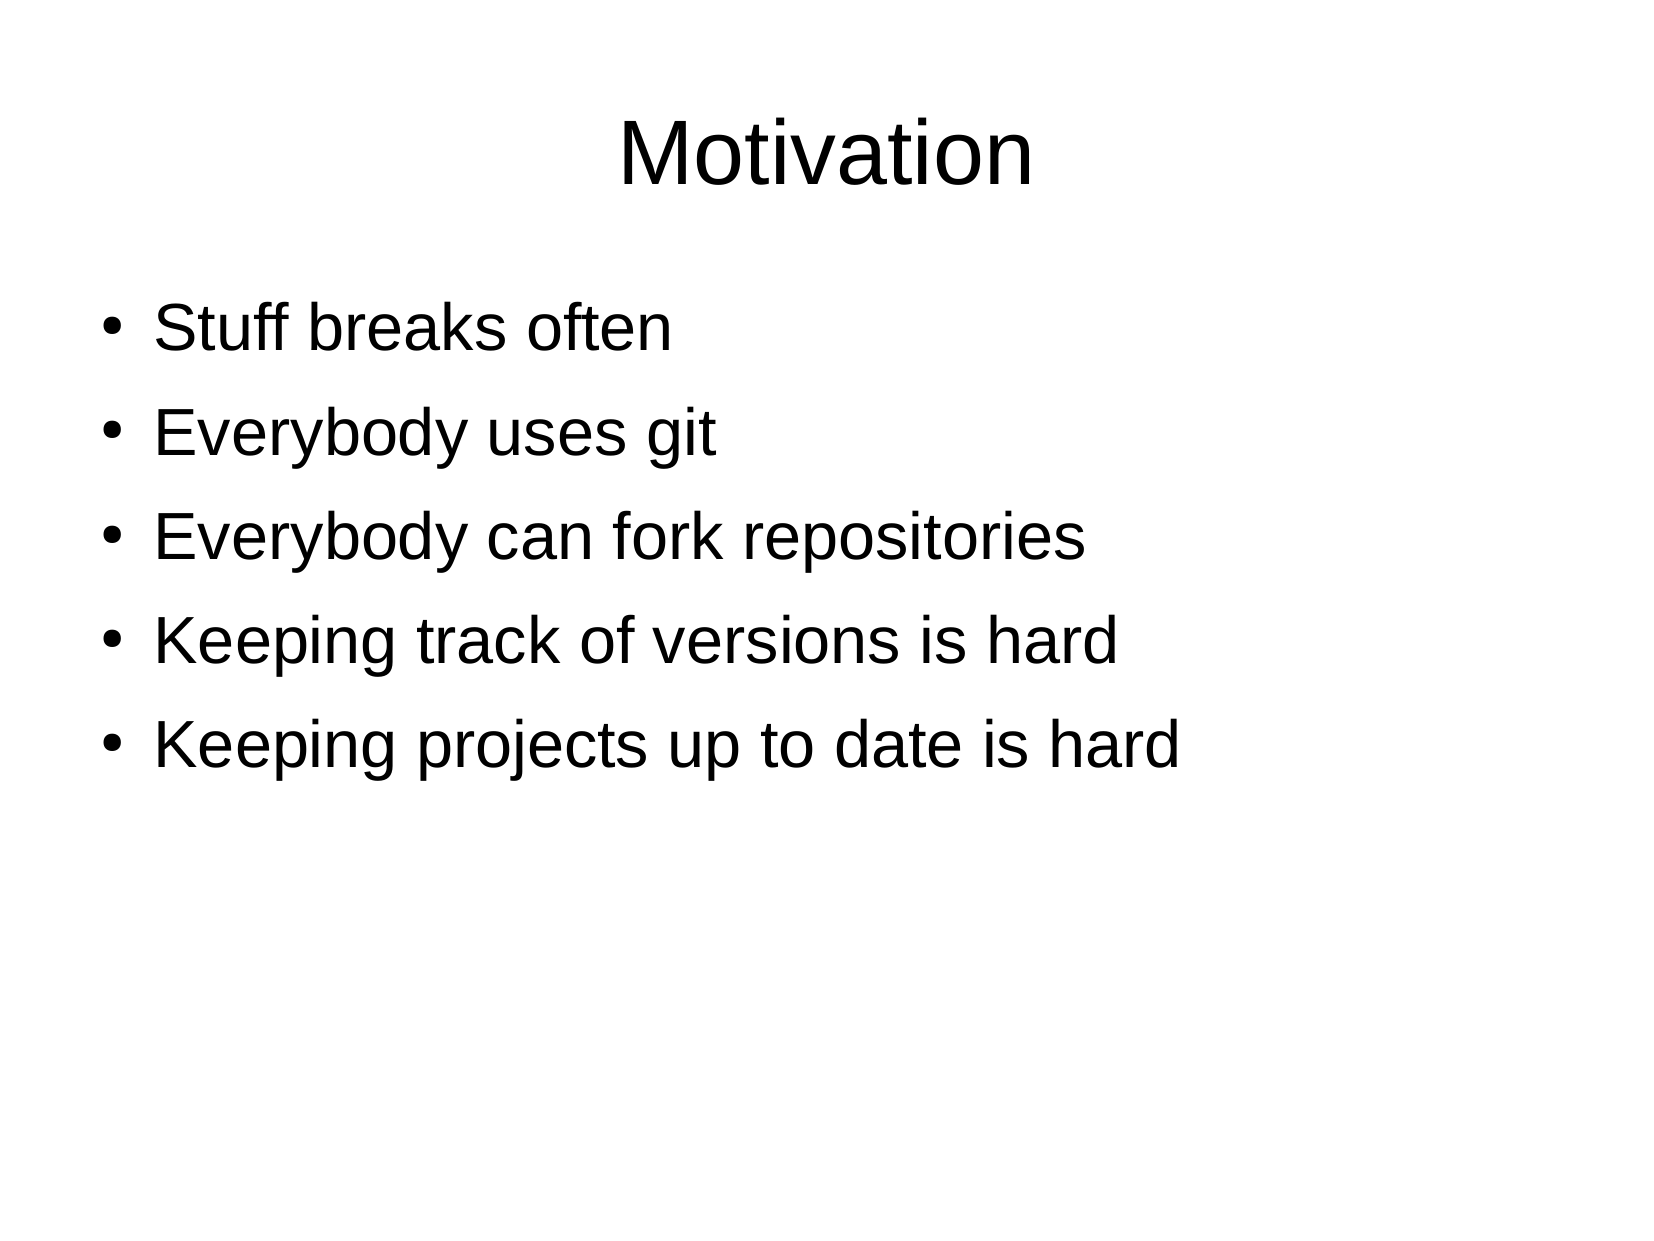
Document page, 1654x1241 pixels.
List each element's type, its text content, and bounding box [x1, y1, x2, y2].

title Motivation [82, 49, 1571, 257]
list Stuff breaks often Everybody uses git Everybody can fork repositories Keeping track of versions is hard Keeping projects up to date is hard [82, 290, 1571, 1010]
